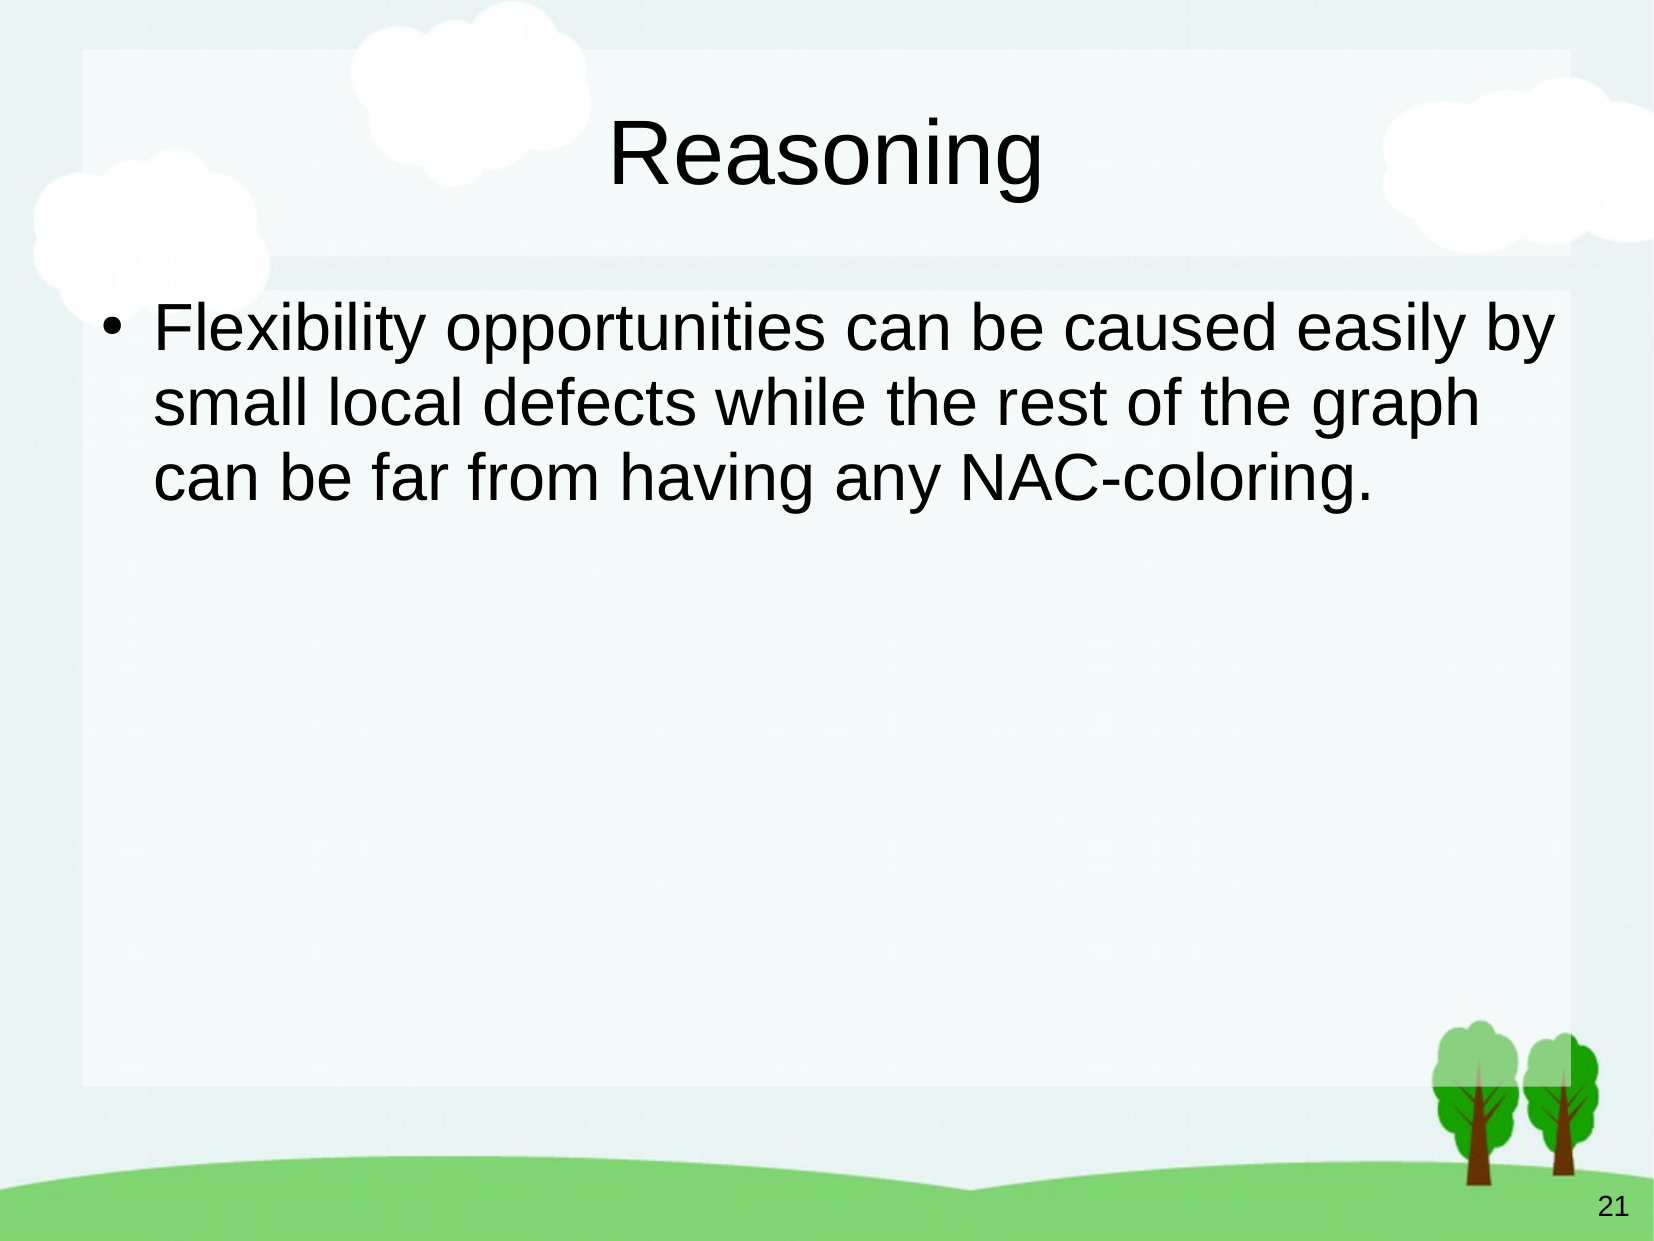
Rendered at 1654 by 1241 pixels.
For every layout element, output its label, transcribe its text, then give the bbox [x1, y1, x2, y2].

title Reasoning [82, 49, 1571, 257]
list Flexibility opportunities can be caused easily by small local defects while the rest of the graph can be far from having any NAC-coloring. [82, 290, 1571, 1087]
picture [0, 0, 1654, 1241]
